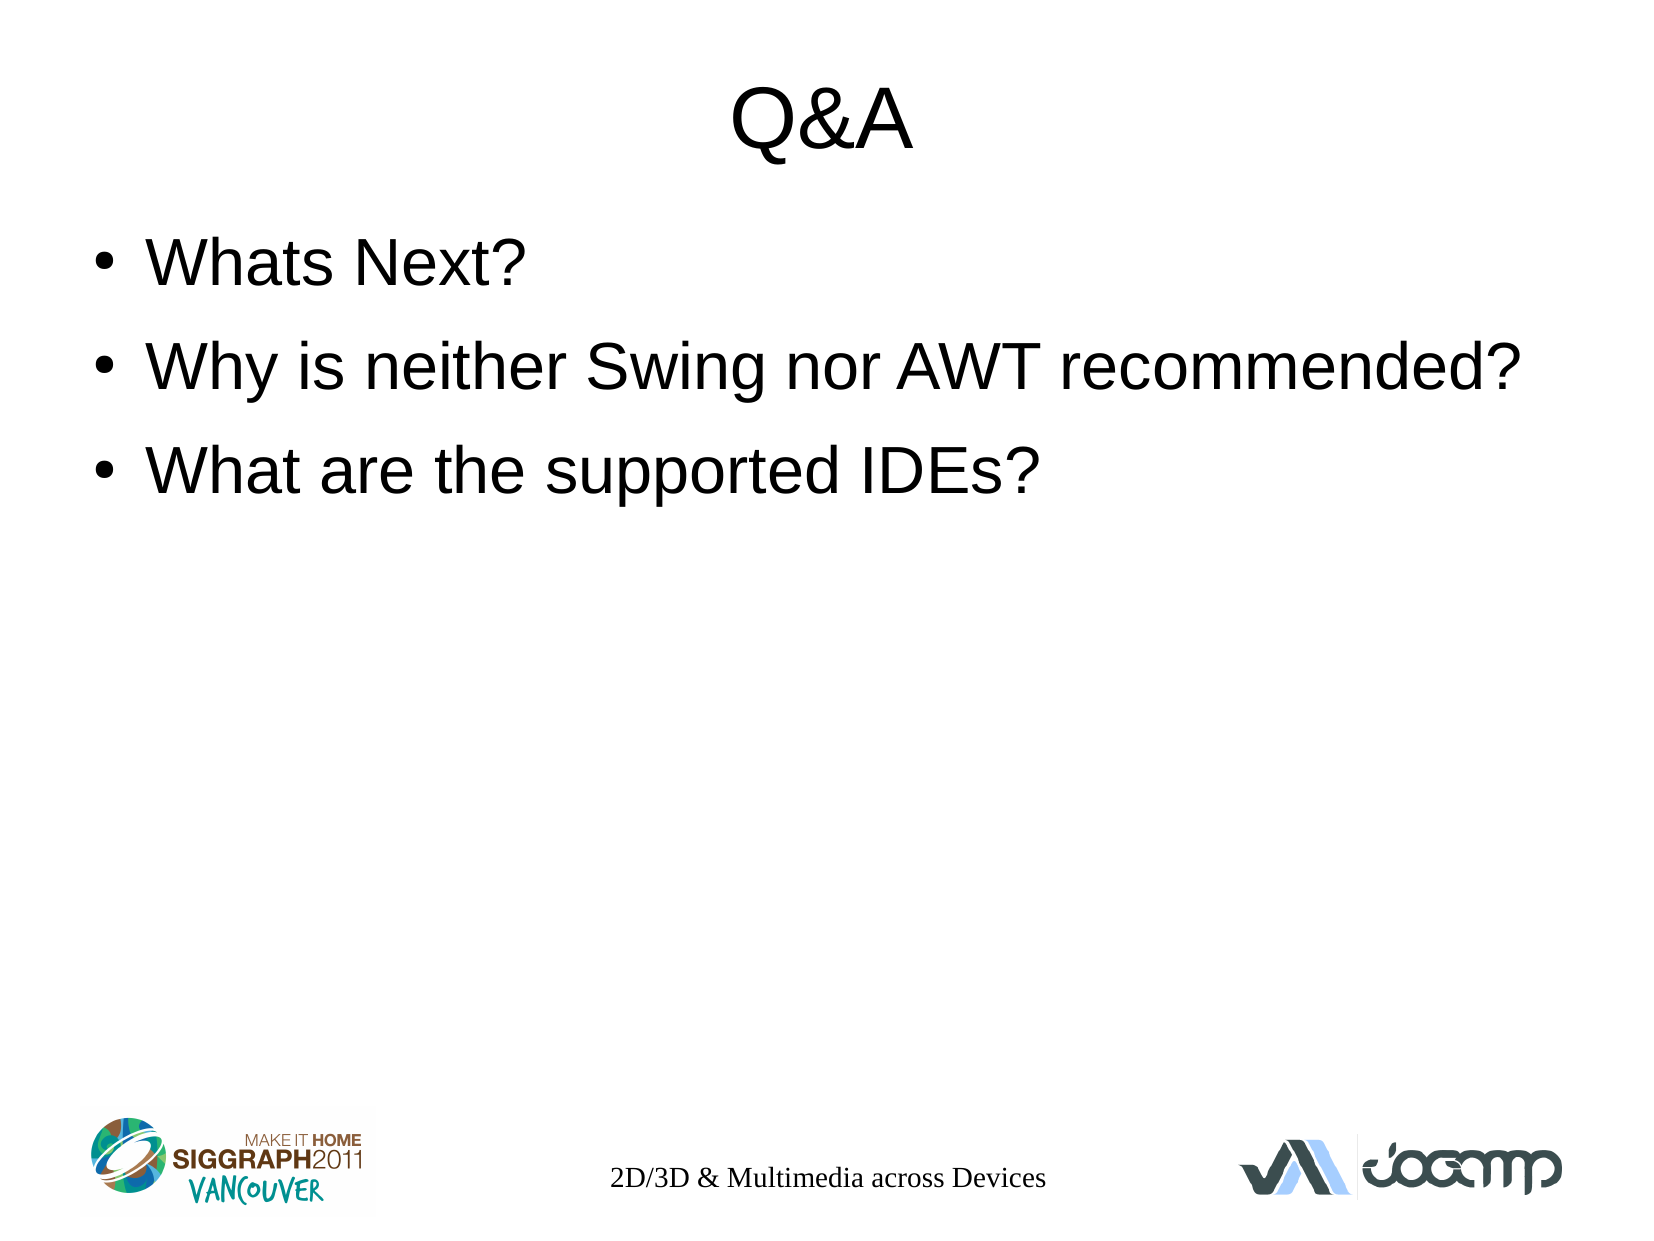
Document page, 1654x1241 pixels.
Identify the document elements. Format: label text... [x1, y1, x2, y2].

picture [80, 1109, 376, 1217]
list Whats Next? Why is neither Swing nor AWT recommended? What are the supported IDEs? [75, 225, 1571, 1109]
title Q&A [68, 56, 1576, 181]
picture [1237, 1134, 1562, 1200]
